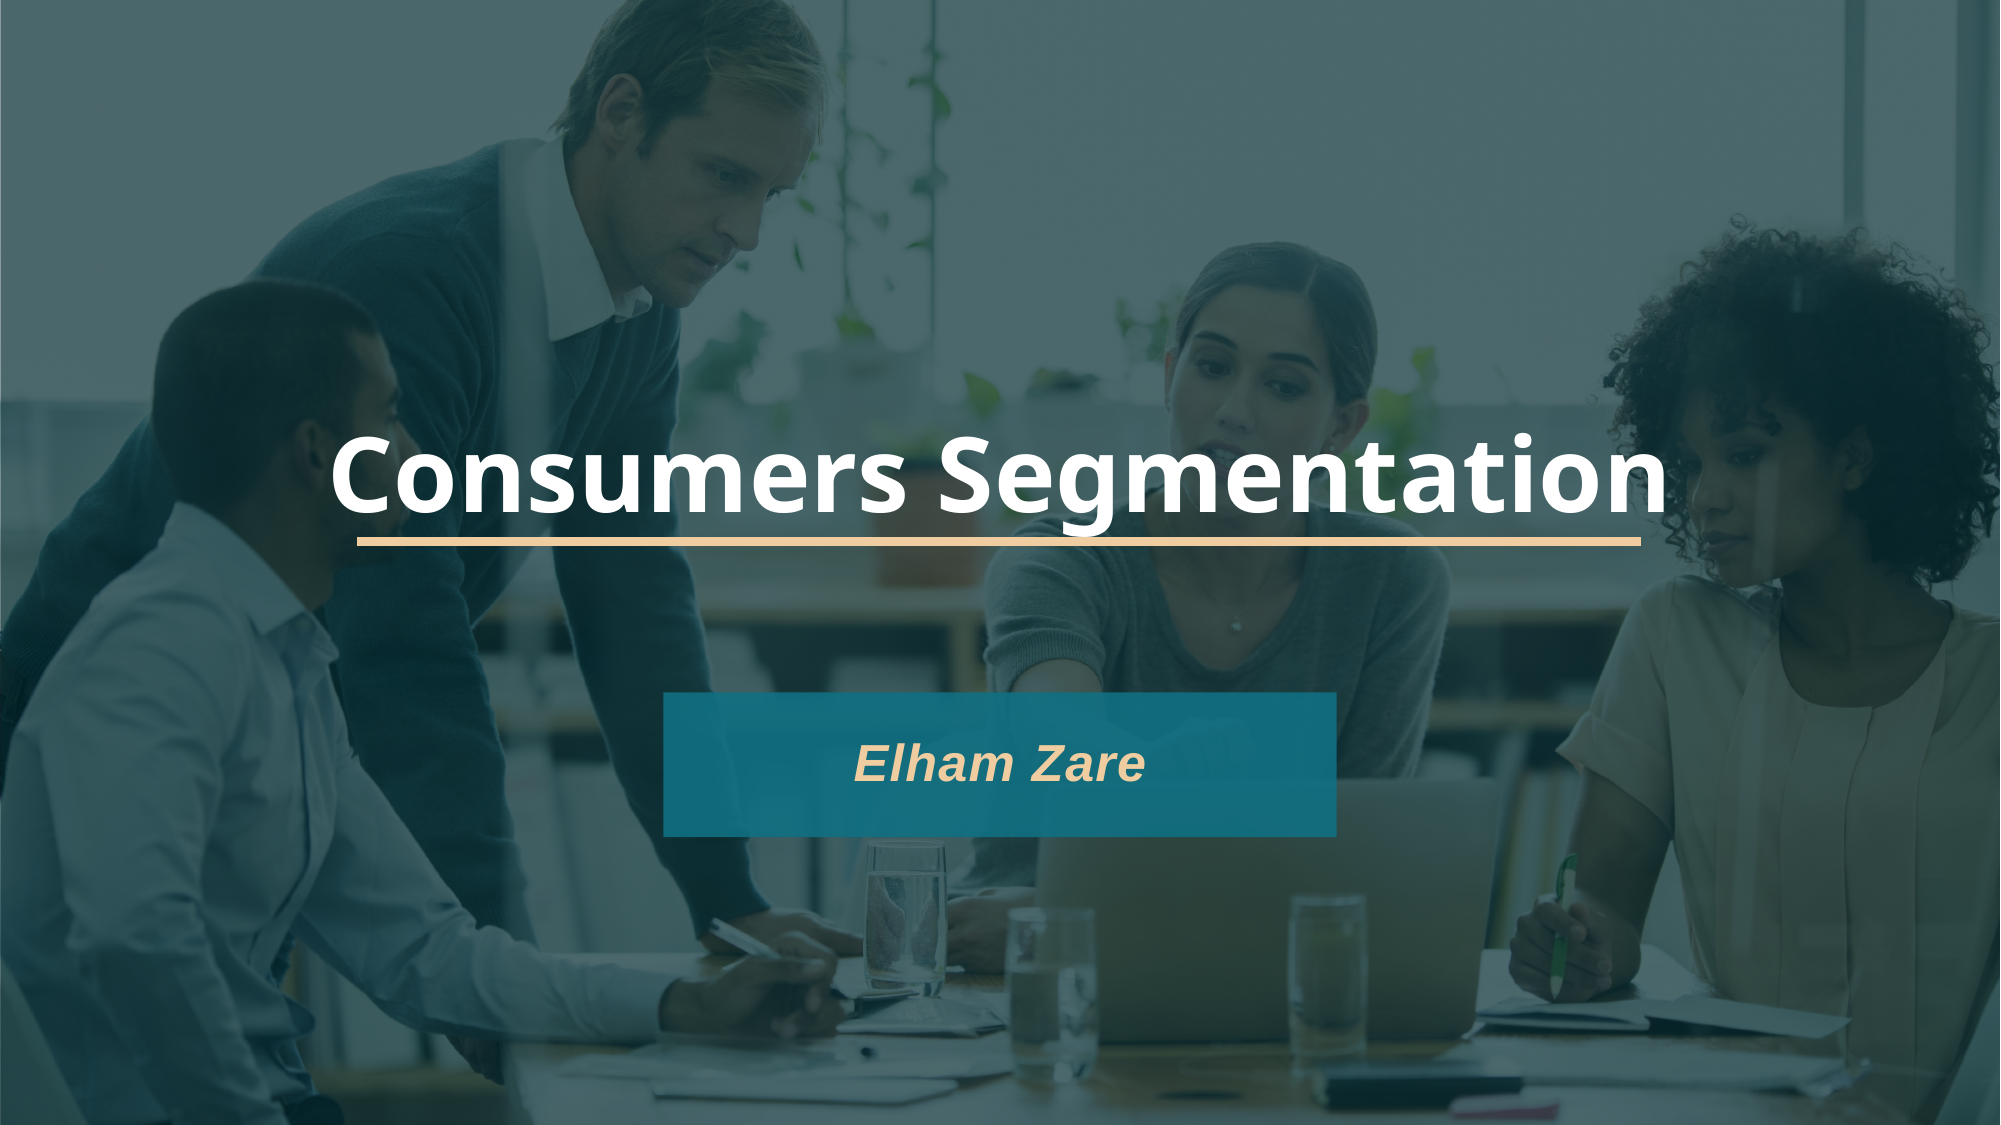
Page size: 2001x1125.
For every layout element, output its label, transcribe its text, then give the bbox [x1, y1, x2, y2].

title Consumers Segmentation [249, 282, 1750, 542]
text_box [0, 0, 2000, 1125]
subtitle Elham Zare [663, 692, 1337, 838]
